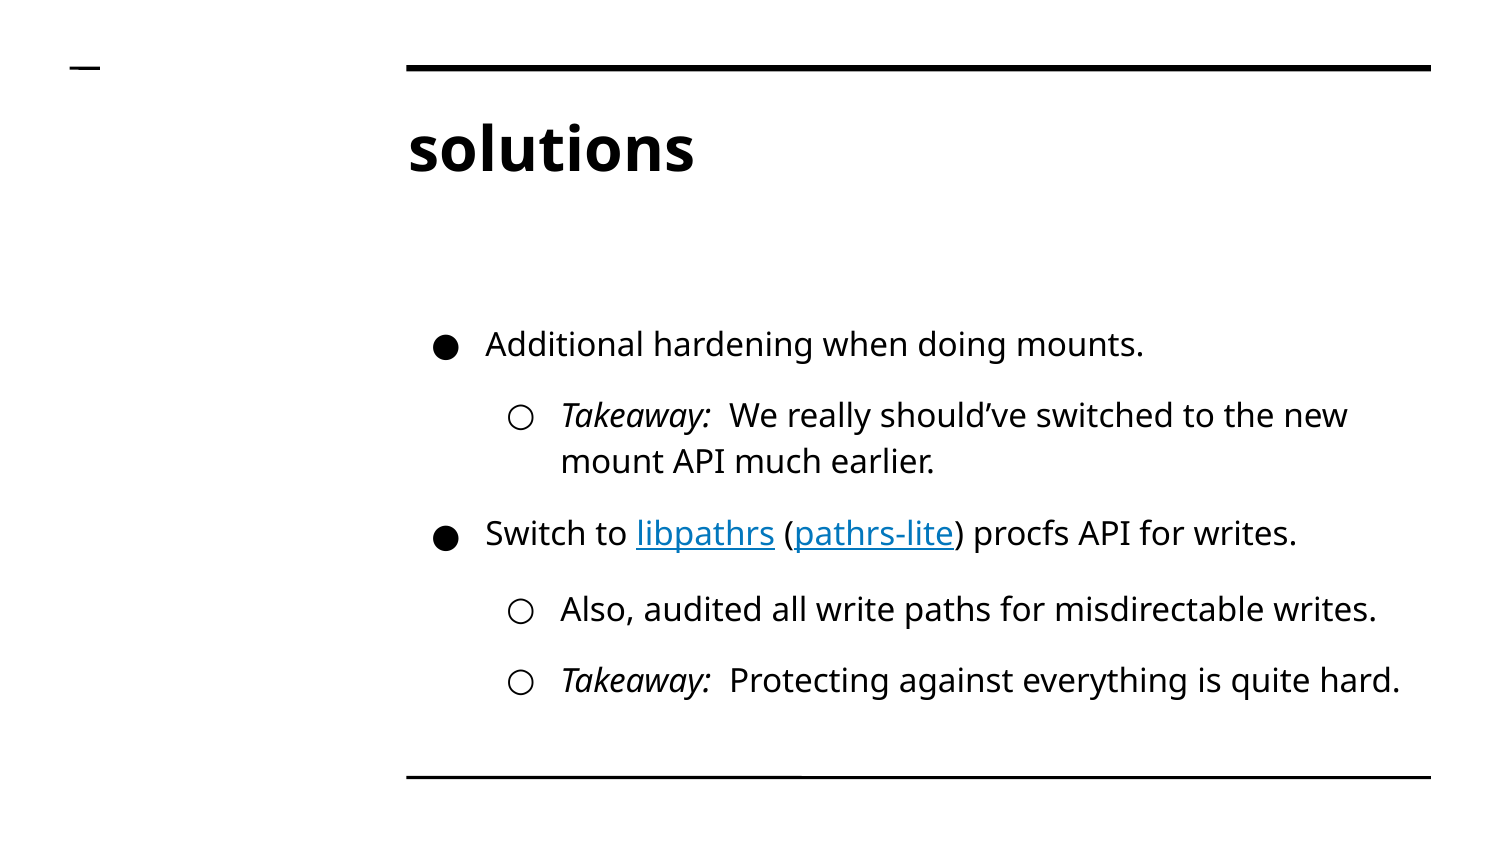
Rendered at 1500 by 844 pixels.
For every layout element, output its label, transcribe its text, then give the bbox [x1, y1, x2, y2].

title solutions [393, 94, 1431, 199]
list Additional hardening when doing mounts. Takeaway: We really should’ve switched to the new mount API much earlier. Switch to libpathrs (pathrs-lite) procfs API for writes. Also, audited all write paths for misdirectable writes. Takeaway: Protecting against everything is quite hard. [395, 261, 1433, 755]
